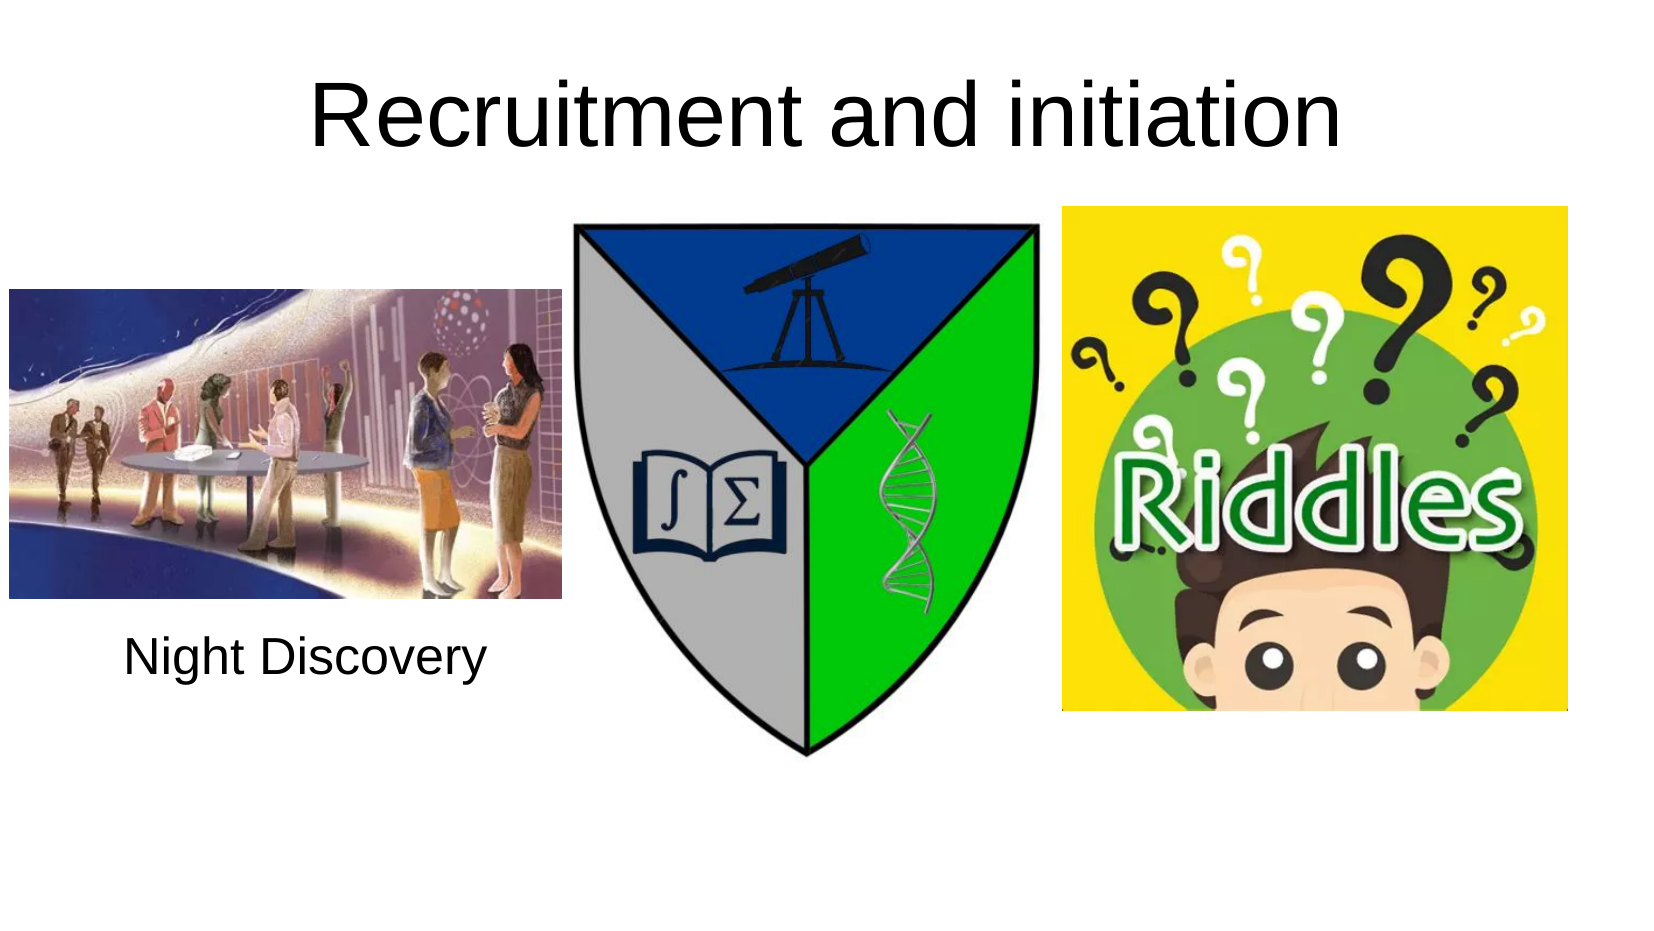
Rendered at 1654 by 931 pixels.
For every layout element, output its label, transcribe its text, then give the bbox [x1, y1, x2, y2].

picture [9, 193, 1568, 798]
text_box Night Discovery [108, 620, 502, 693]
title Recruitment and initiation [82, 37, 1571, 193]
